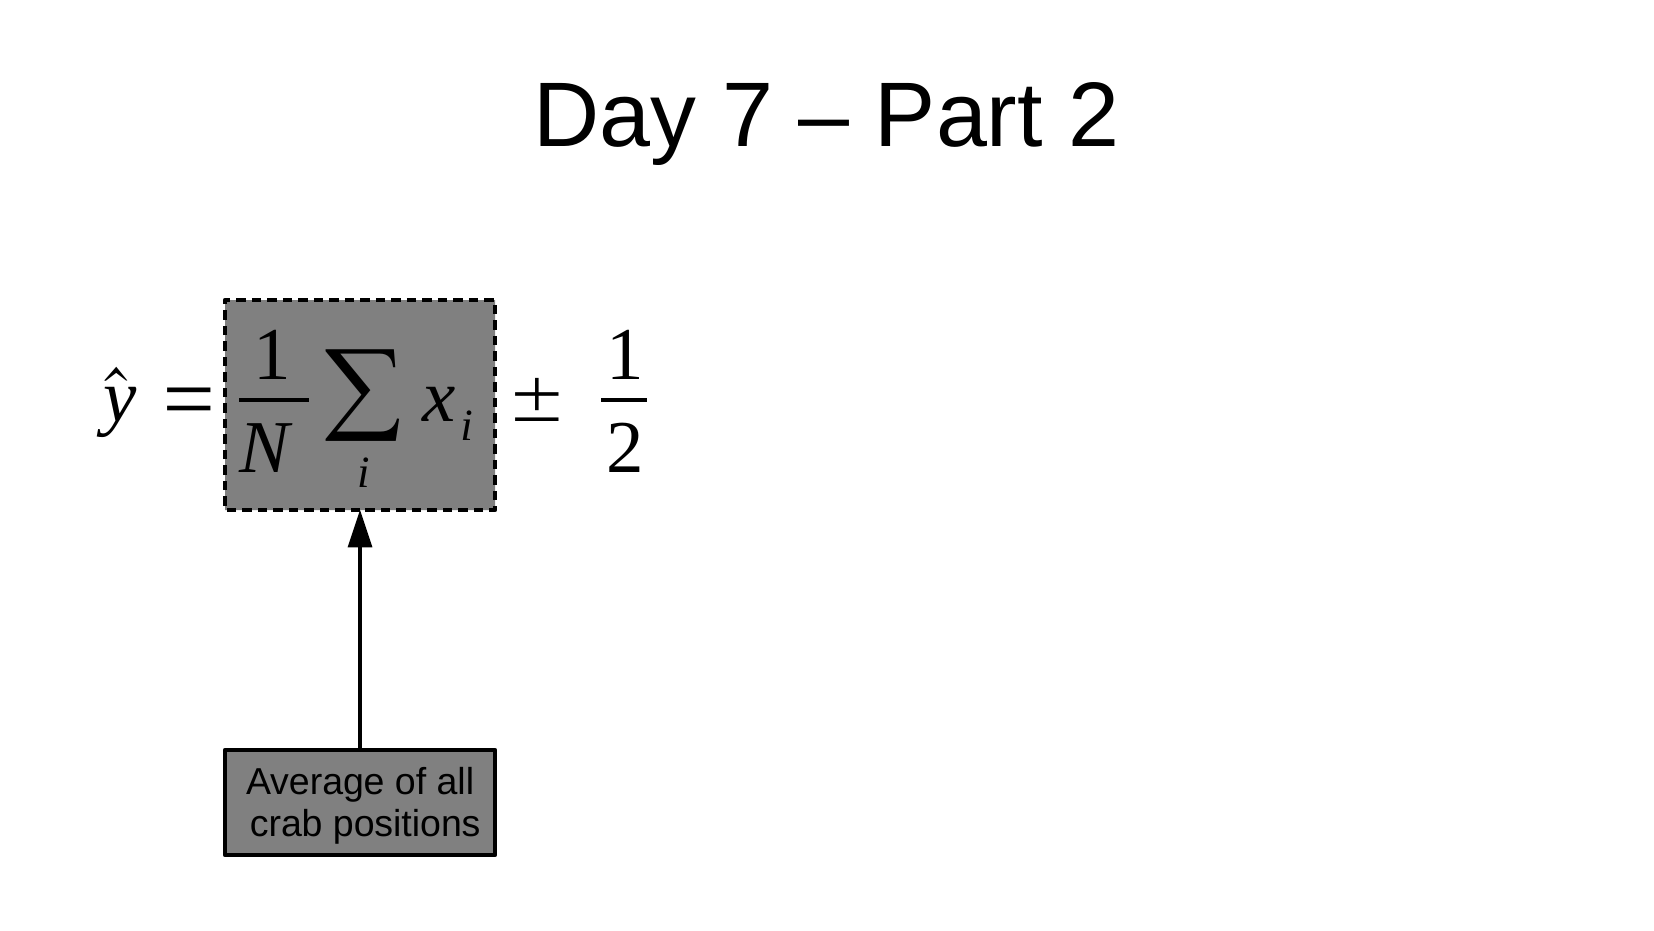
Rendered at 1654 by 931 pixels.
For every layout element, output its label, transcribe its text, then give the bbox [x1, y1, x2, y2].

text_box [225, 498, 496, 511]
title Day 7 – Part 2 [82, 37, 1571, 193]
text_box Average of all crab positions [225, 750, 496, 856]
chart [75, 225, 671, 498]
